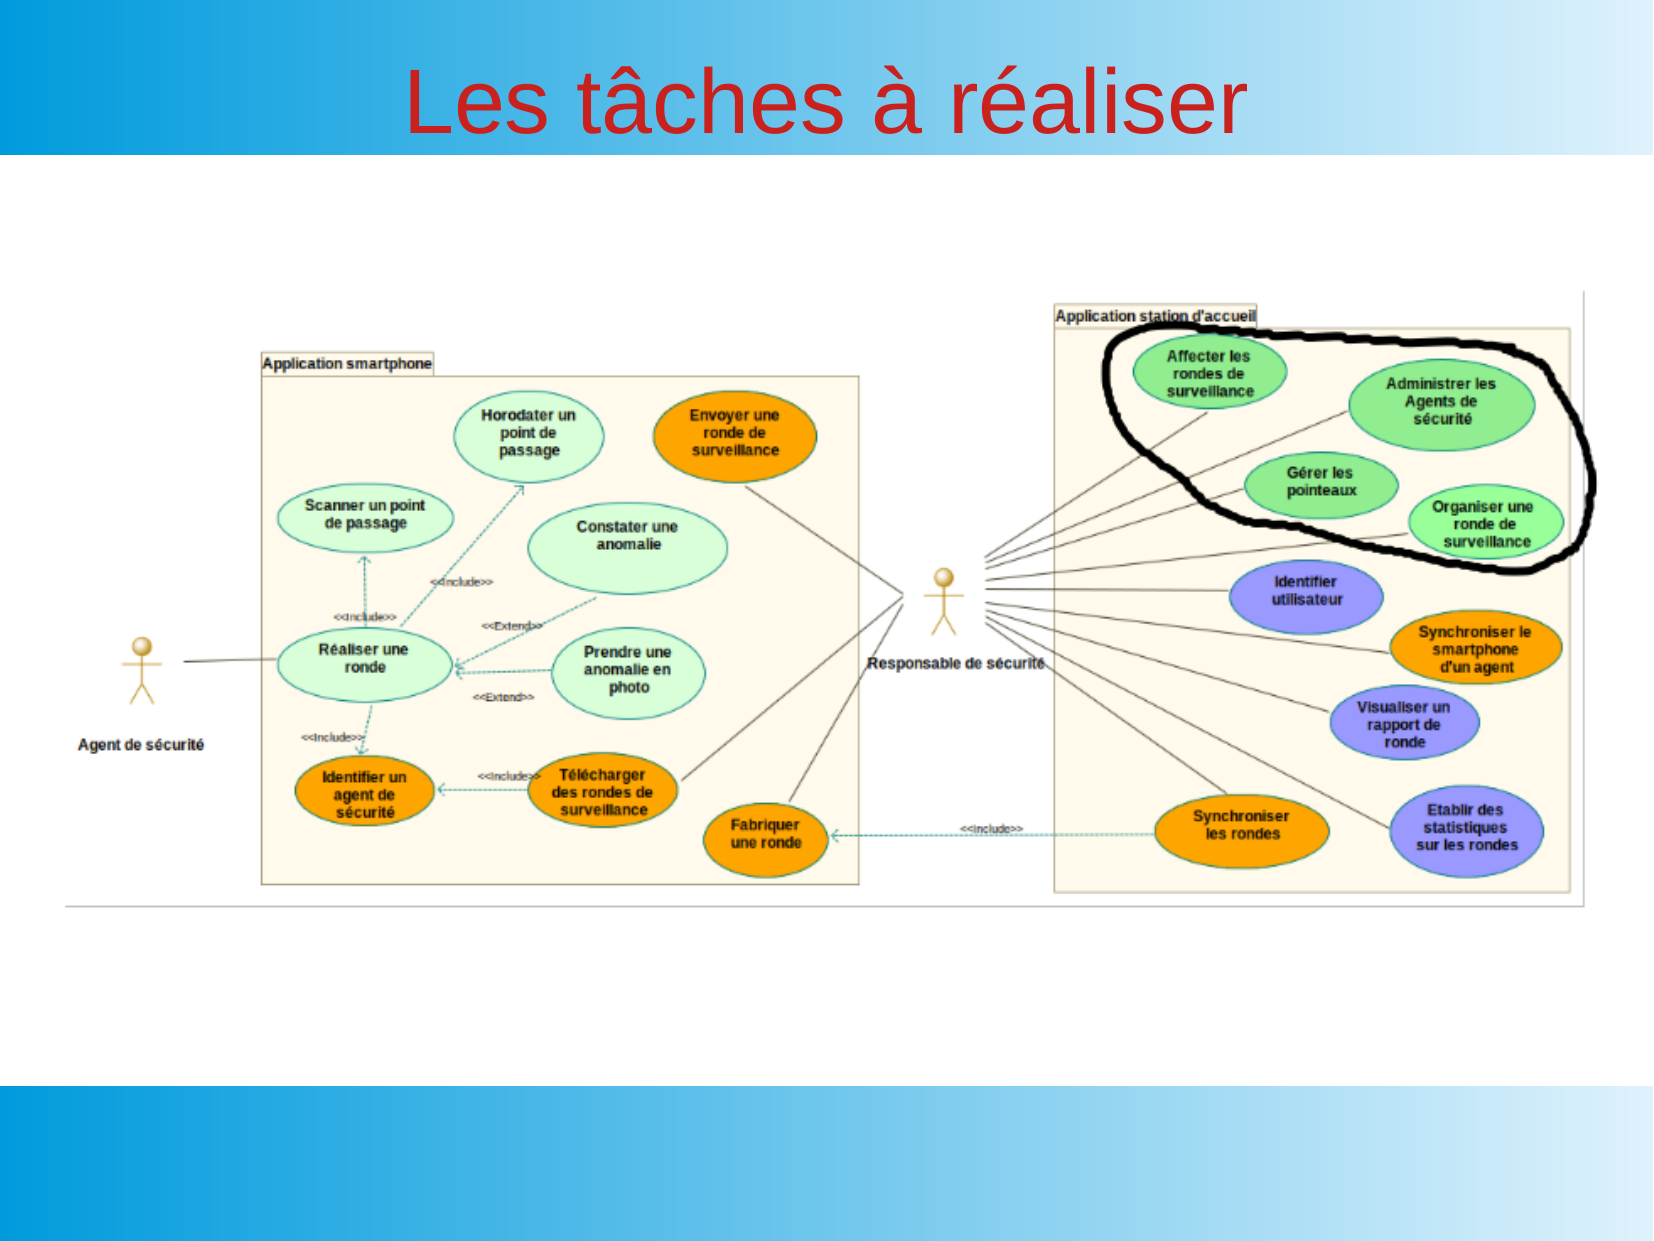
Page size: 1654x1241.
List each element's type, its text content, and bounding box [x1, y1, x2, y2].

title Les tâches à réaliser [82, 49, 1571, 155]
picture [20, 283, 1612, 933]
